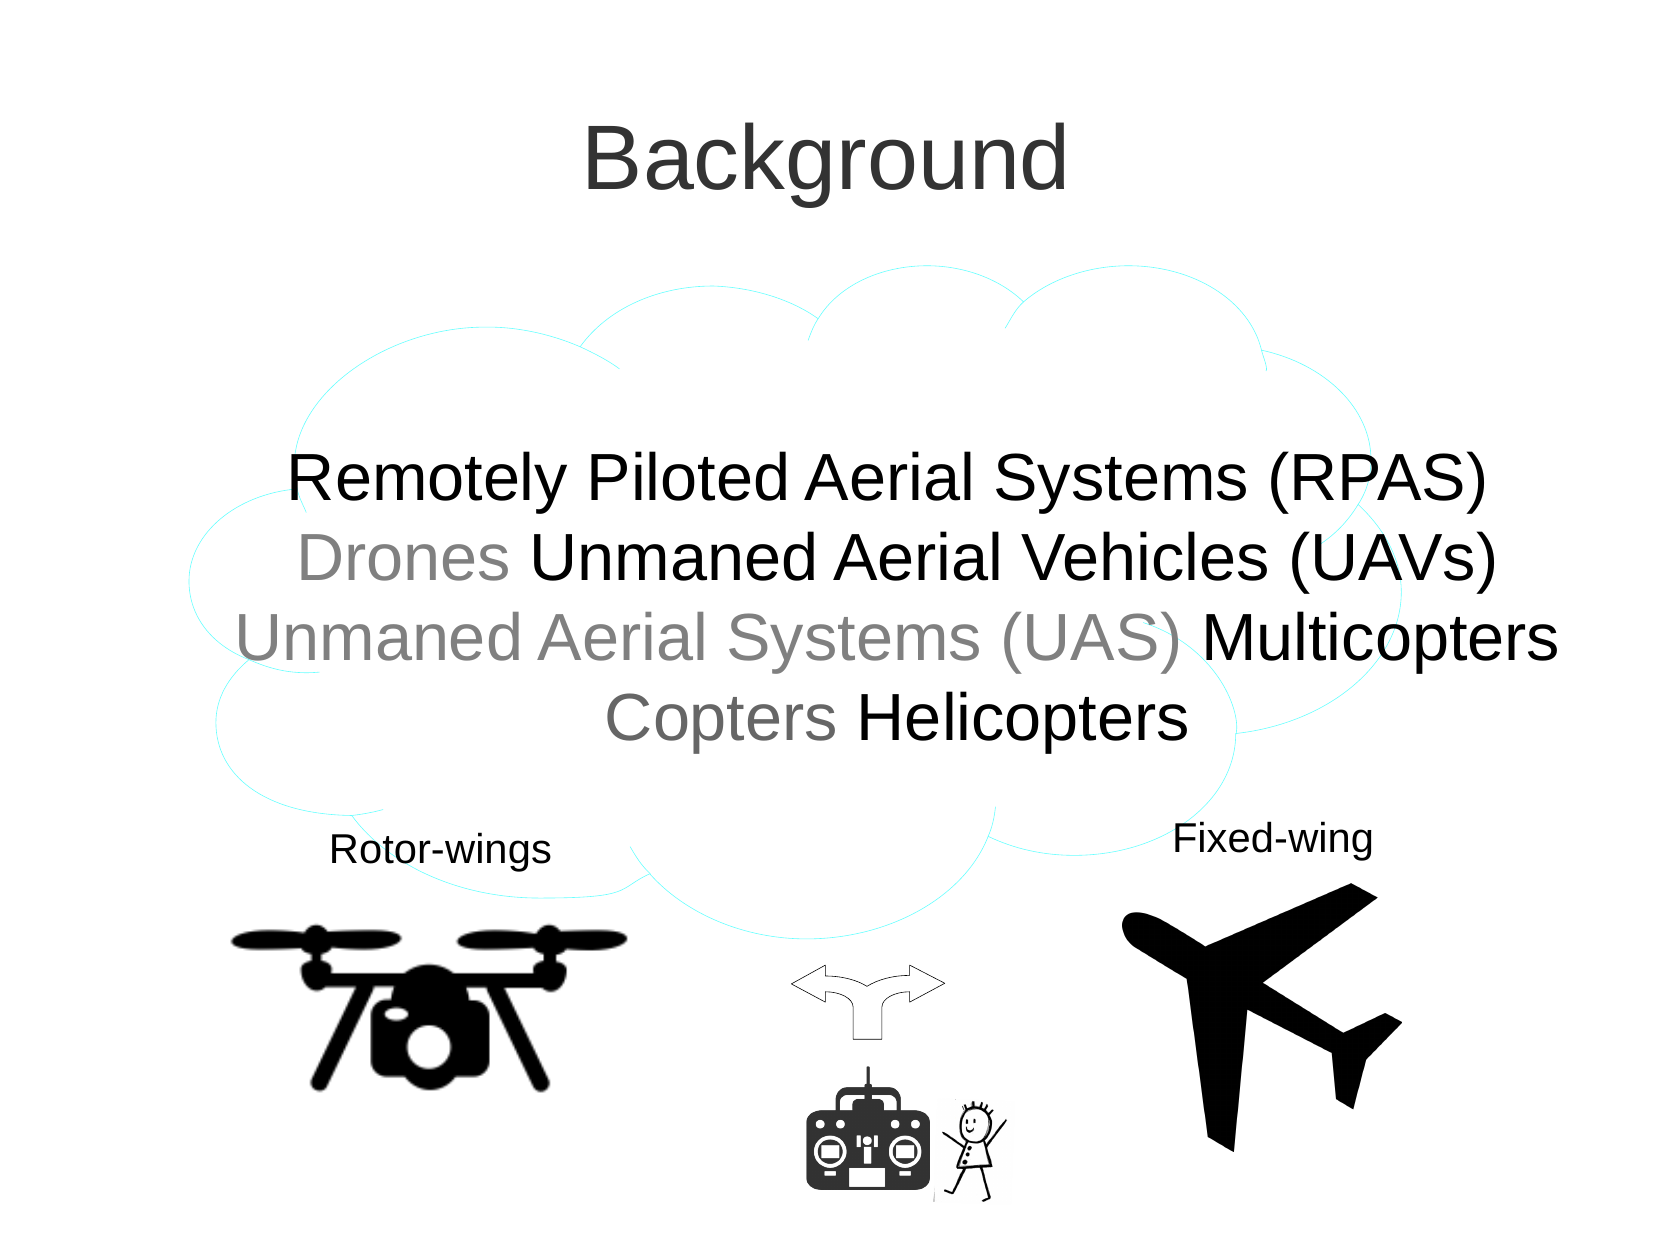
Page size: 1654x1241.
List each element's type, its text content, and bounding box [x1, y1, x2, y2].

picture [221, 782, 638, 1199]
text_box Rotor-wings [314, 814, 567, 877]
text_box [362, 265, 1300, 363]
text_box Fixed-wing [1157, 803, 1390, 865]
text_box Background [82, 49, 1571, 257]
picture [791, 1051, 1015, 1205]
text_box [791, 965, 945, 1040]
text_box Remotely Piloted Aerial Systems (RPAS) Drones Unmaned Aerial Vehicles (UAVs) Unmaned Aerial Systems (UAS) Multicopters Copters Helicopters [82, 363, 1571, 877]
text_box [652, 877, 963, 939]
picture [1122, 883, 1402, 1152]
